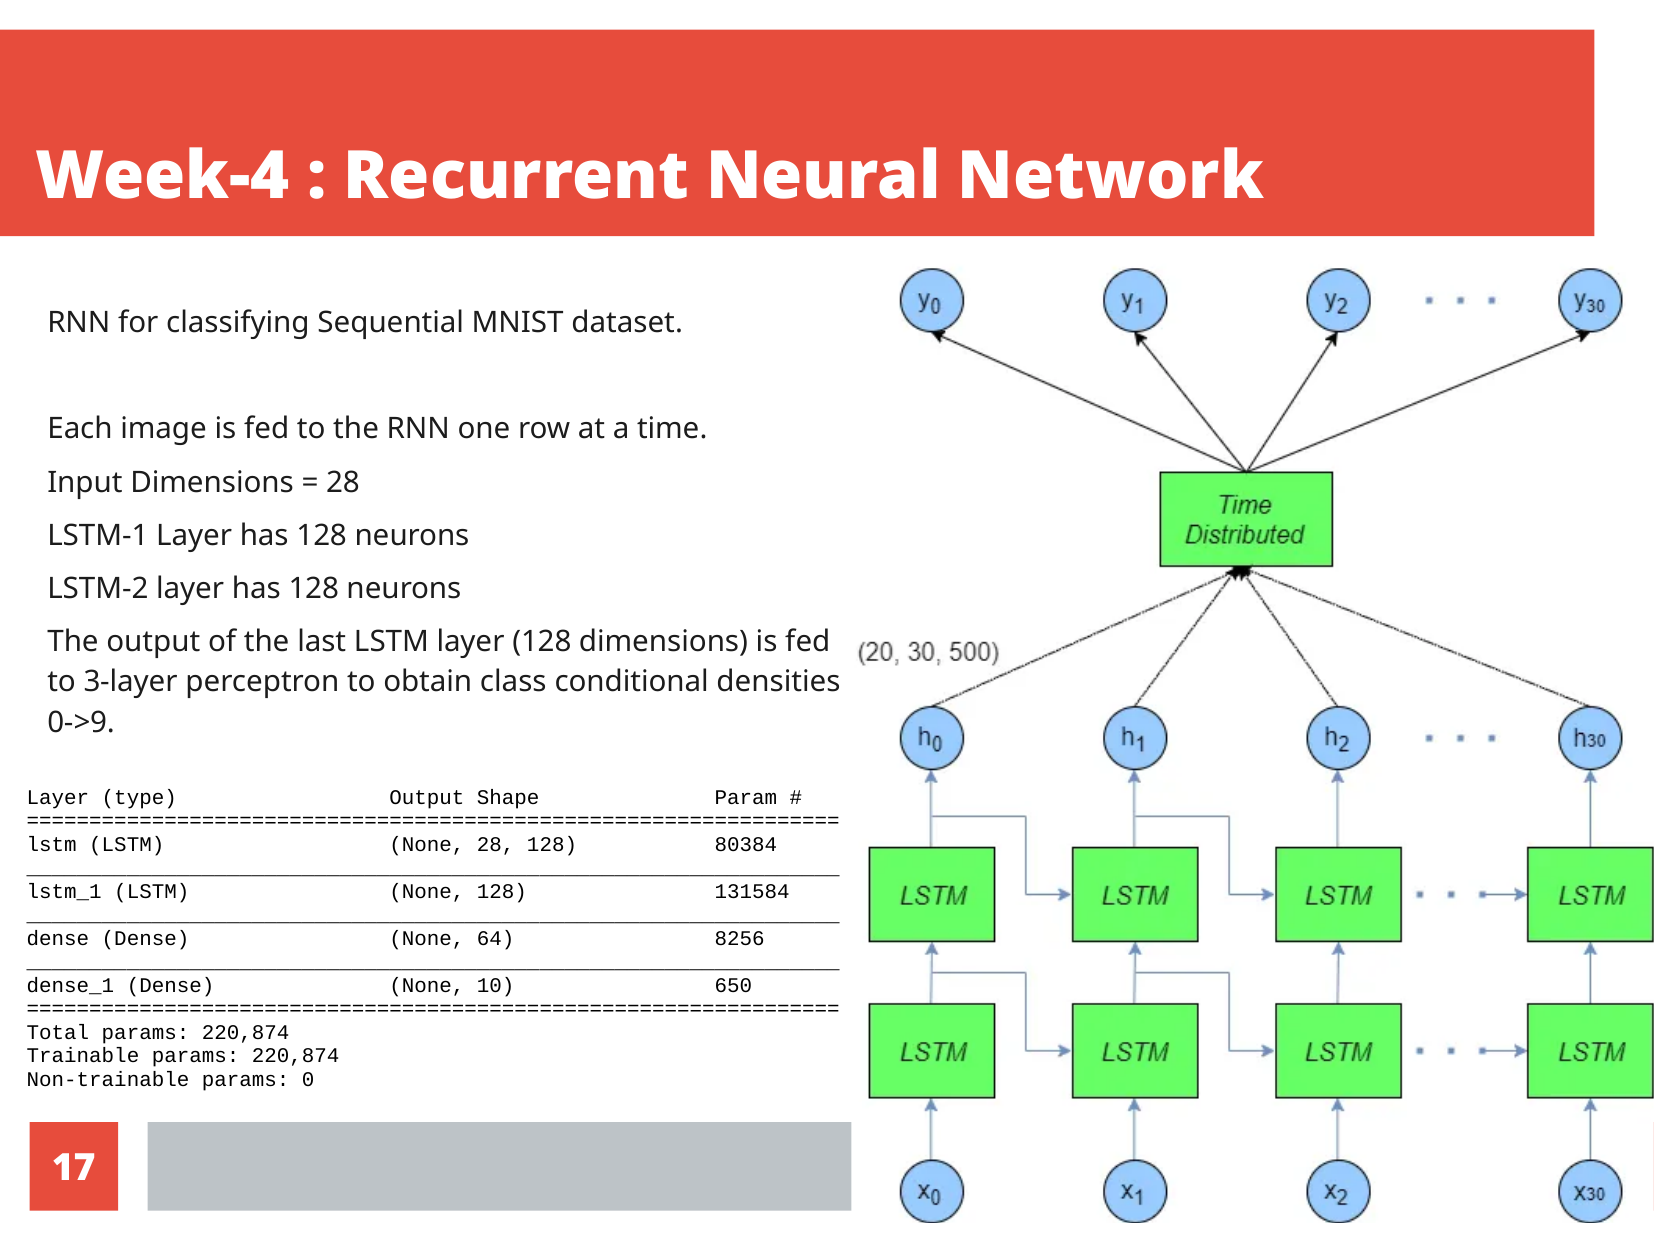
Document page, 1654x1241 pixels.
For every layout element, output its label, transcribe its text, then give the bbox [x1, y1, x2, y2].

picture [851, 242, 1654, 1223]
title Week-4 : Recurrent Neural Network [35, 70, 1571, 219]
text_box Layer (type) Output Shape Param # ================================================================= lstm (LSTM) (None, 28, 128) 80384 _________________________________________________________________ lstm_1 (LSTM) (None, 128) 131584 _________________________________________________________________ dense (Dense) (None, 64) 8256 _________________________________________________________________ dense_1 (Dense) (None, 10) 650 ================================================================= Total params: 220,874 Trainable params: 220,874 Non-trainable params: 0 [11, 779, 854, 1100]
list RNN for classifying Sequential MNIST dataset. Each image is fed to the RNN one row at a time. Input Dimensions = 28 LSTM-1 Layer has 128 neurons LSTM-2 layer has 128 neurons The output of the last LSTM layer (128 dimensions) is fed to 3-layer perceptron to obtain class conditional densities 0->9. [47, 248, 851, 745]
